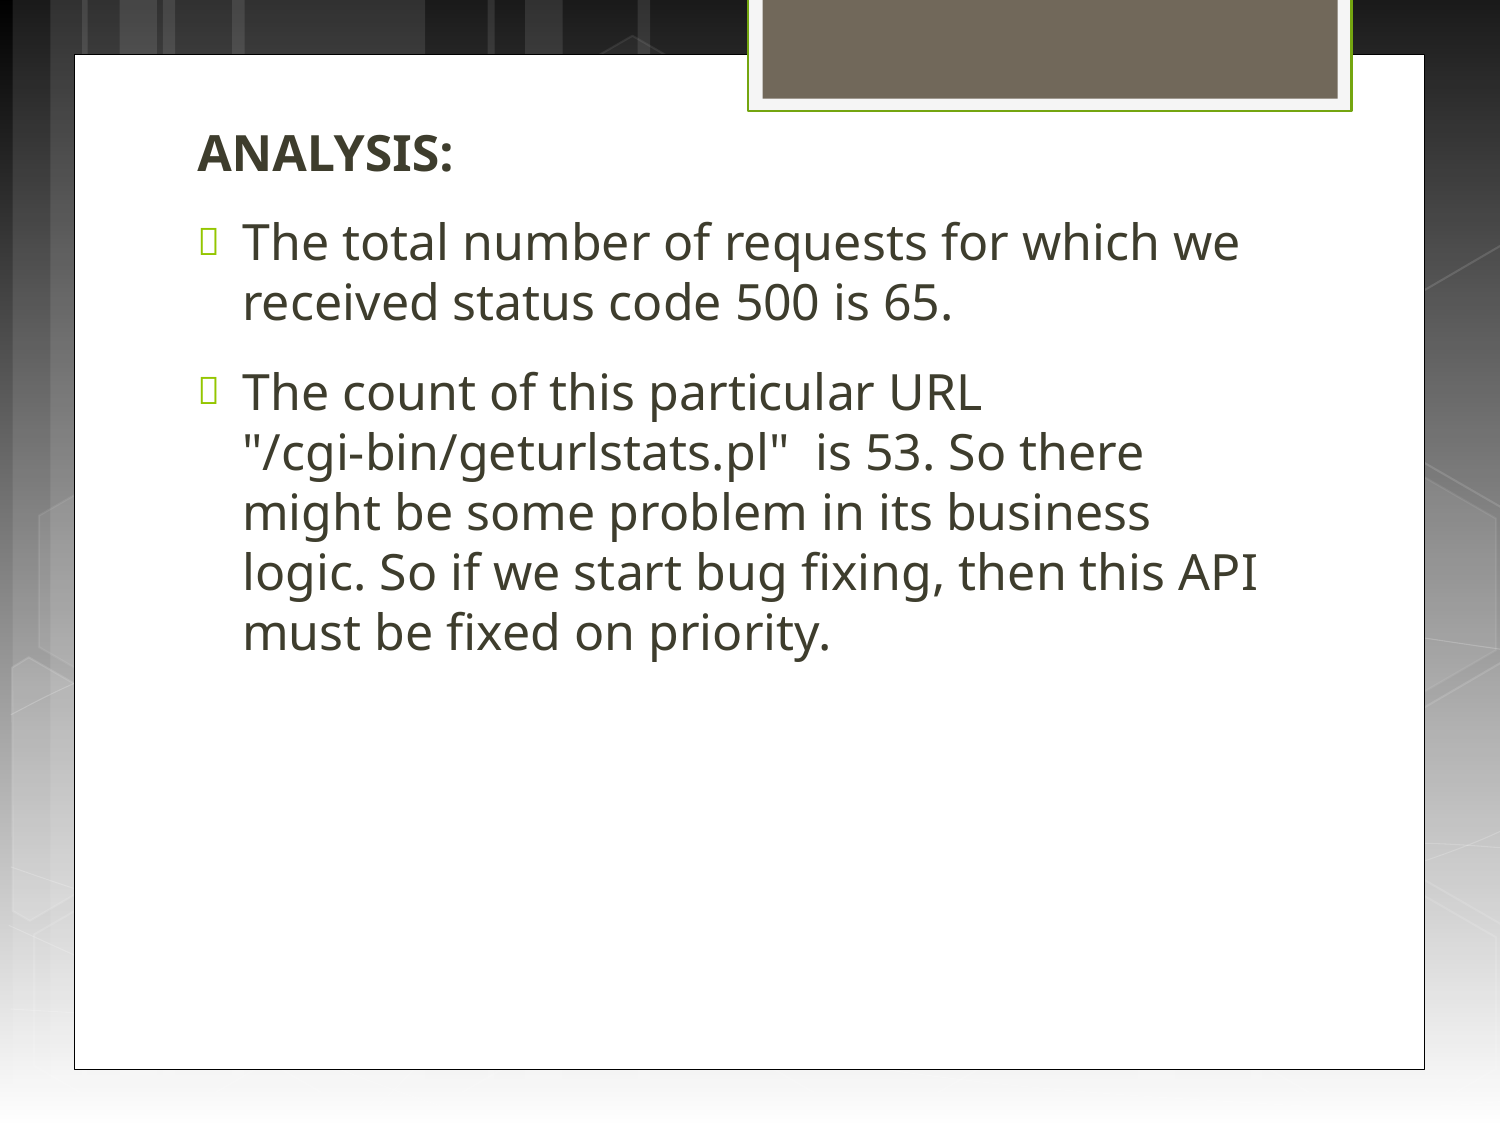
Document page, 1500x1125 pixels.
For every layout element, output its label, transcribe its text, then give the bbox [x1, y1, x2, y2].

list ANALYSIS: The total number of requests for which we received status code 500 is 65. The count of this particular URL "/cgi-bin/geturlstats.pl" is 53. So there might be some problem in its business logic. So if we start bug fixing, then this API must be fixed on priority. [171, 113, 1283, 957]
